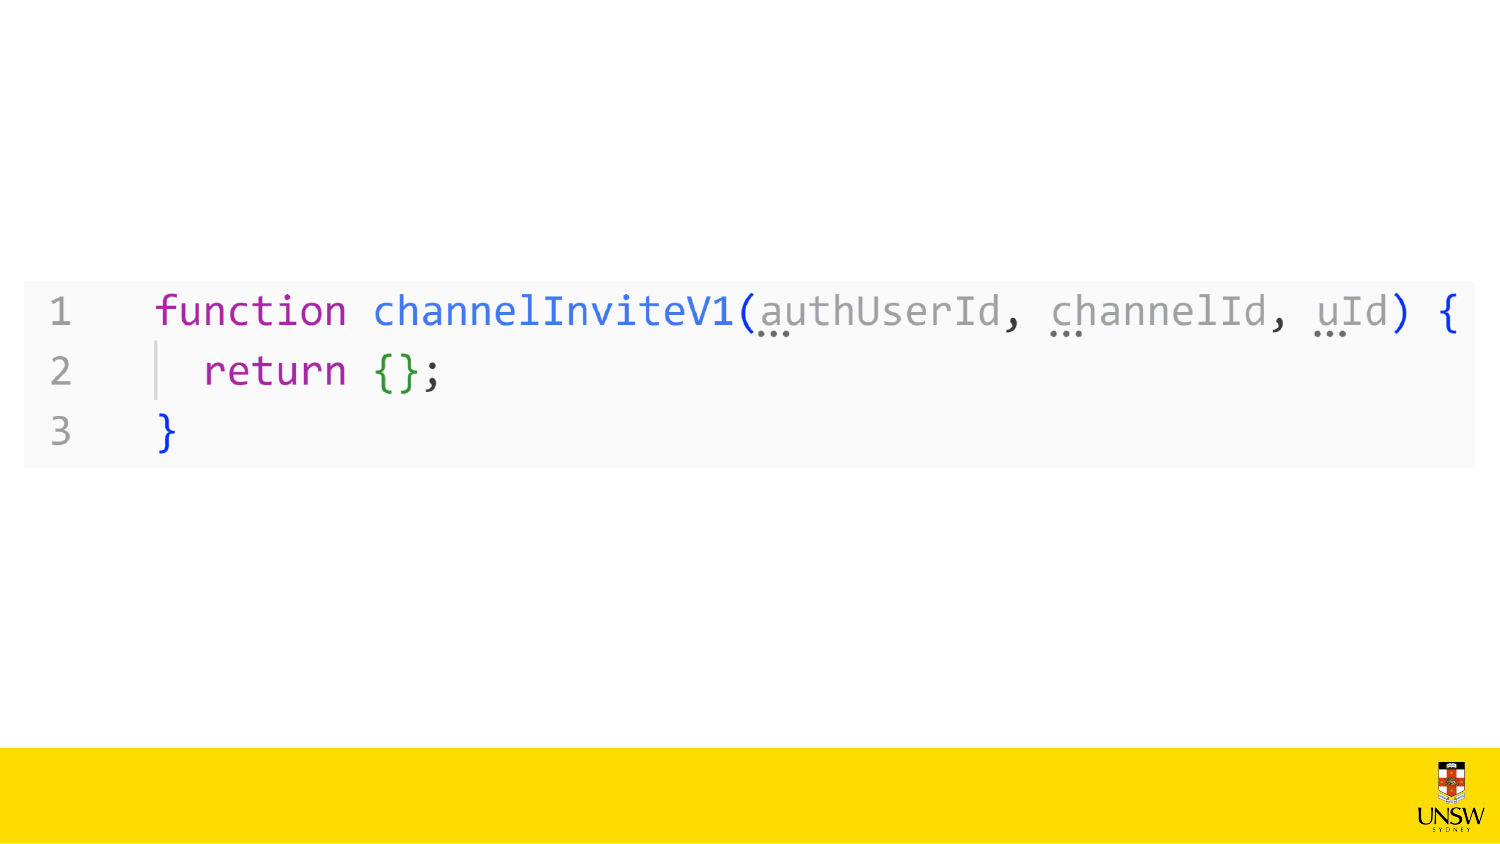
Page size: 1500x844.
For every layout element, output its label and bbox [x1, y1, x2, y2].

picture [24, 281, 1475, 468]
picture [1418, 762, 1485, 832]
